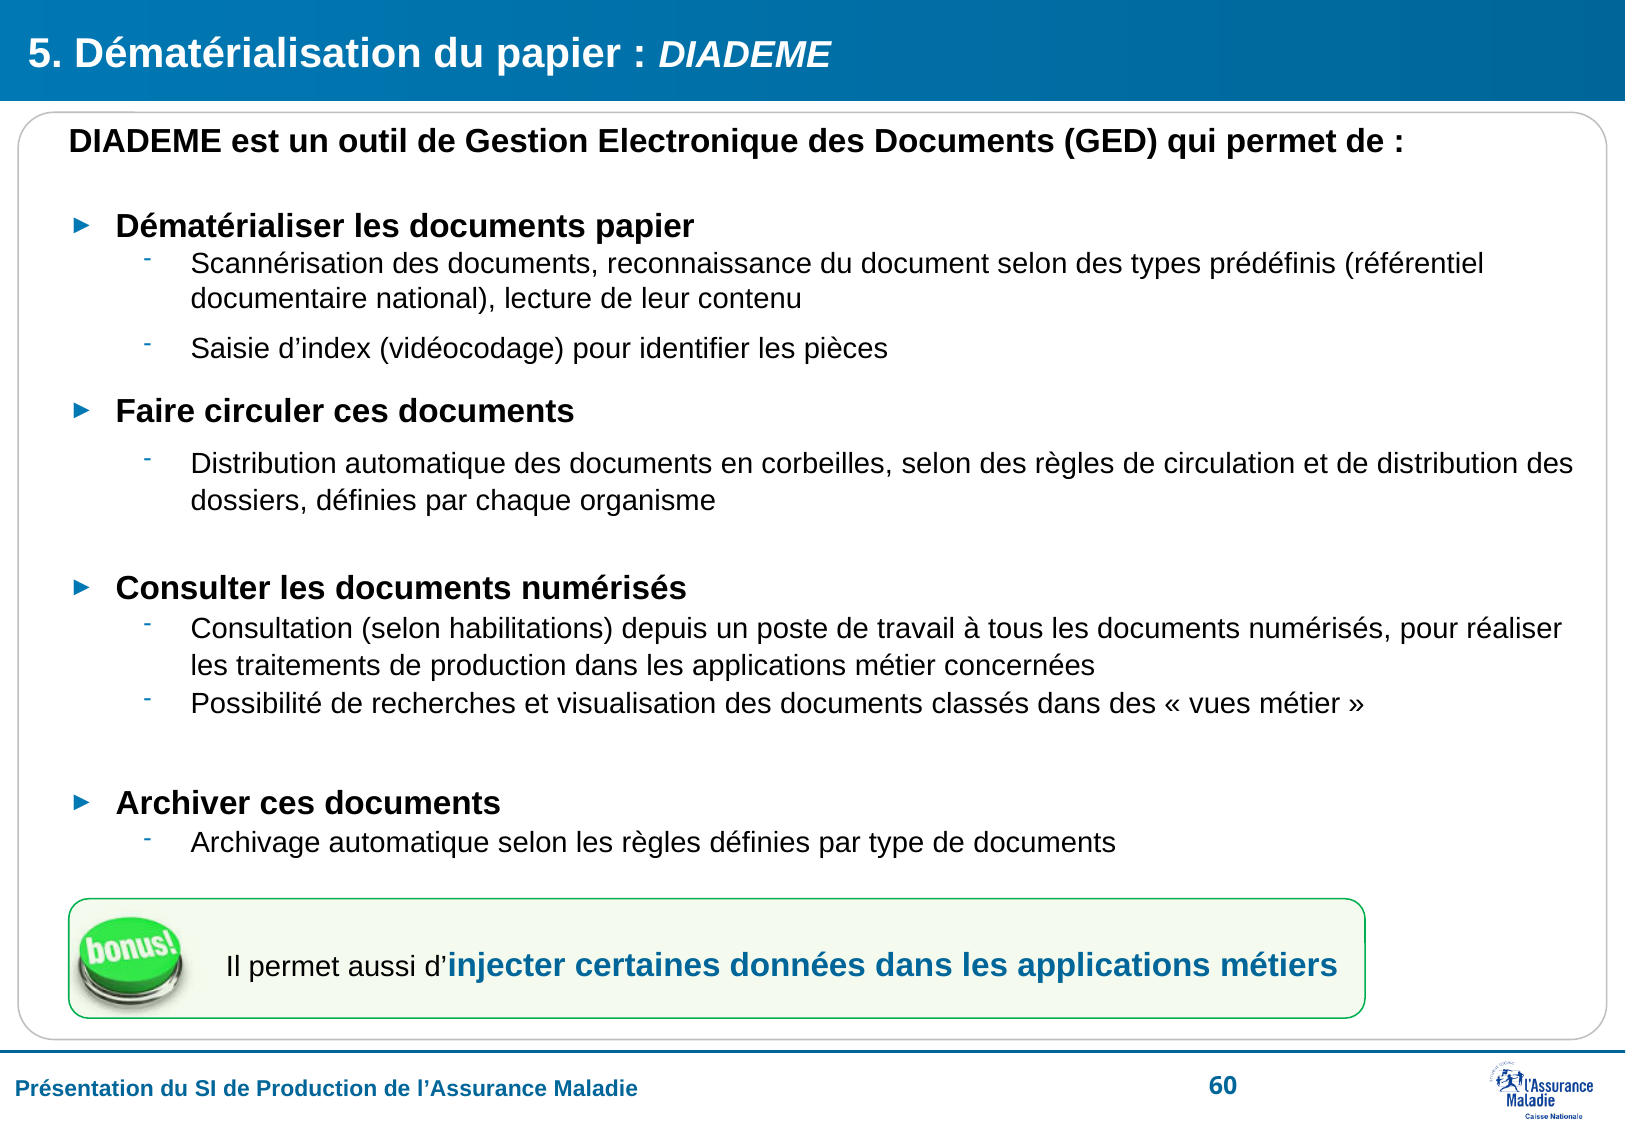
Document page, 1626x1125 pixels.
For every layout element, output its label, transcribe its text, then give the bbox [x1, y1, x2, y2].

text_box DIADEME est un outil de Gestion Electronique des Documents (GED) qui permet de : Dématérialiser les documents papier Scannérisation des documents, reconnaissance du document selon des types prédéfinis (référentiel documentaire national), lecture de leur contenu Saisie d’index (vidéocodage) pour identifier les pièces Faire circuler ces documents Distribution automatique des documents en corbeilles, selon des règles de circulation et de distribution des dossiers, définies par chaque organisme Consulter les documents numérisés Consultation (selon habilitations) depuis un poste de travail à tous les documents numérisés, pour réaliser les traitements de production dans les applications métier concernées Possibilité de recherches et visualisation des documents classés dans des « vues métier » Archiver ces documents Archivage automatique selon les règles définies par type de documents [68, 119, 1607, 859]
text_box Il permet aussi d’injecter certaines données dans les applications métiers [211, 935, 1355, 991]
picture [1484, 1056, 1595, 1120]
title 5. Dématérialisation du papier : DIADEME [12, 3, 1595, 99]
picture [61, 898, 201, 1033]
text_box [68, 898, 1366, 1019]
